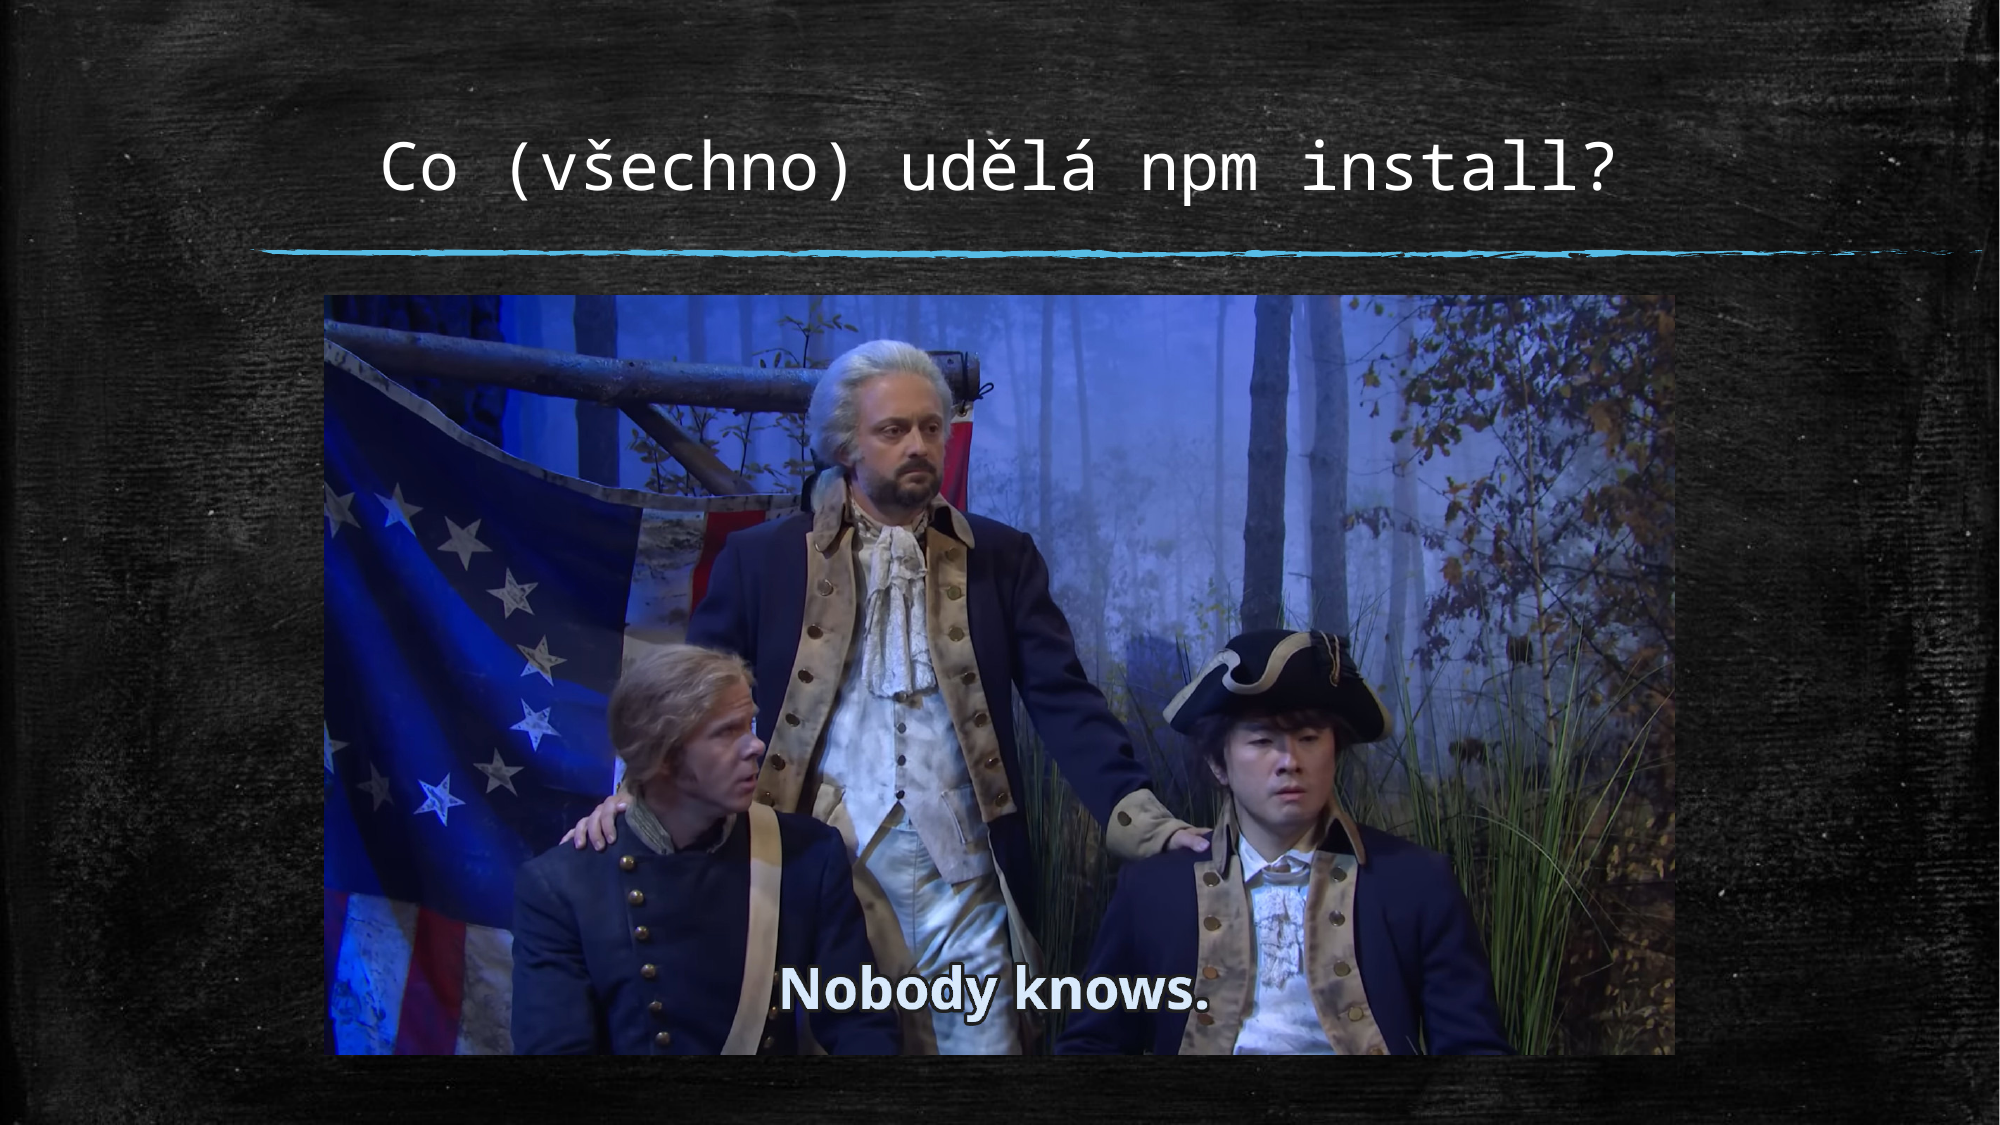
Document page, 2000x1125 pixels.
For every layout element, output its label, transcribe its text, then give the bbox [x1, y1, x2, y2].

title Co (všechno) udělá npm install? [249, 45, 1750, 213]
picture [0, 0, 2000, 1125]
